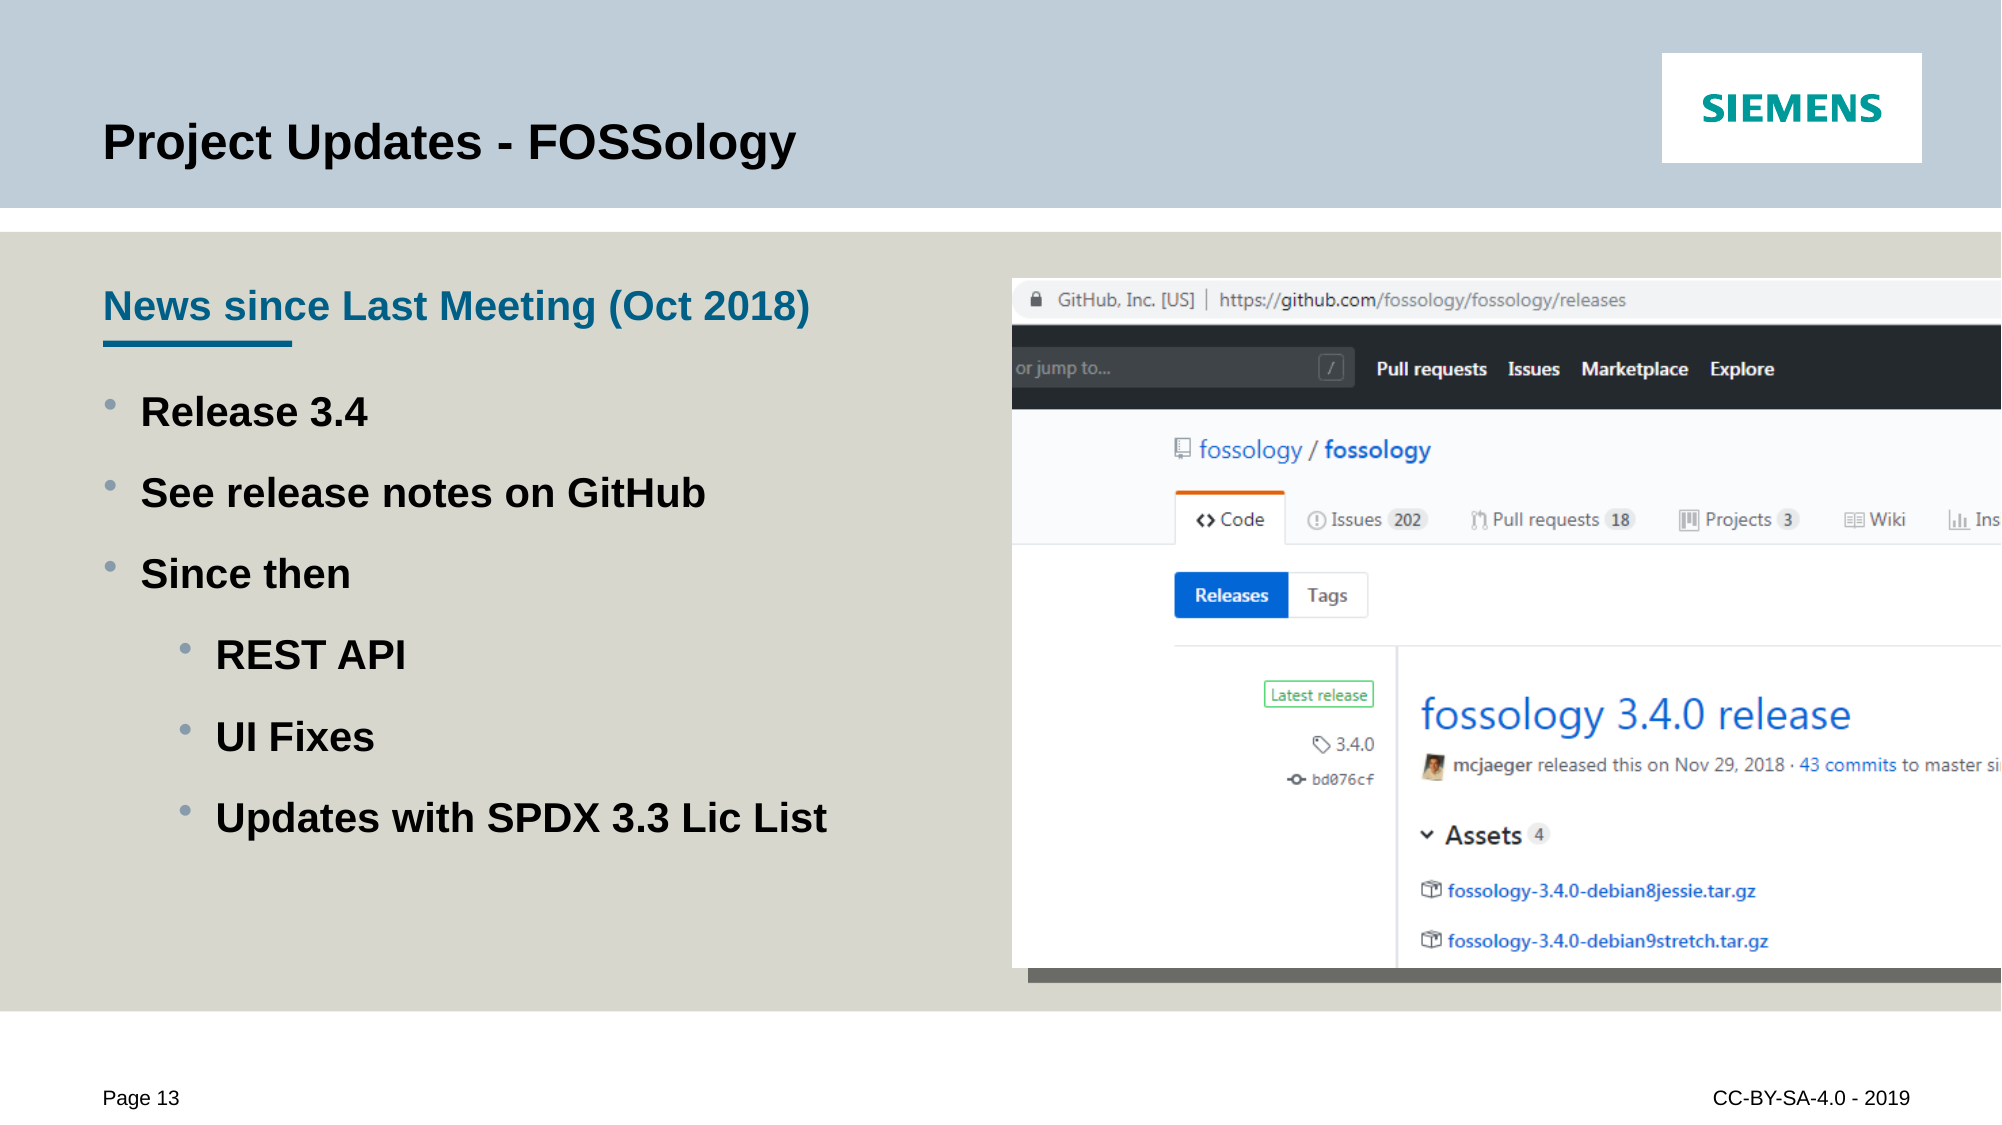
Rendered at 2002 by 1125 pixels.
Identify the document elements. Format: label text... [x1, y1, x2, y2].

text_box News since Last Meeting (Oct 2018) [102, 278, 1012, 330]
text_box [0, 231, 2001, 1012]
title Project Updates - FOSSology [0, 0, 2001, 208]
text_box Release 3.4 See release notes on GitHub Since then REST API UI Fixes Updates with SPDX 3.3 Lic List [103, 359, 926, 922]
picture [1012, 278, 2001, 969]
